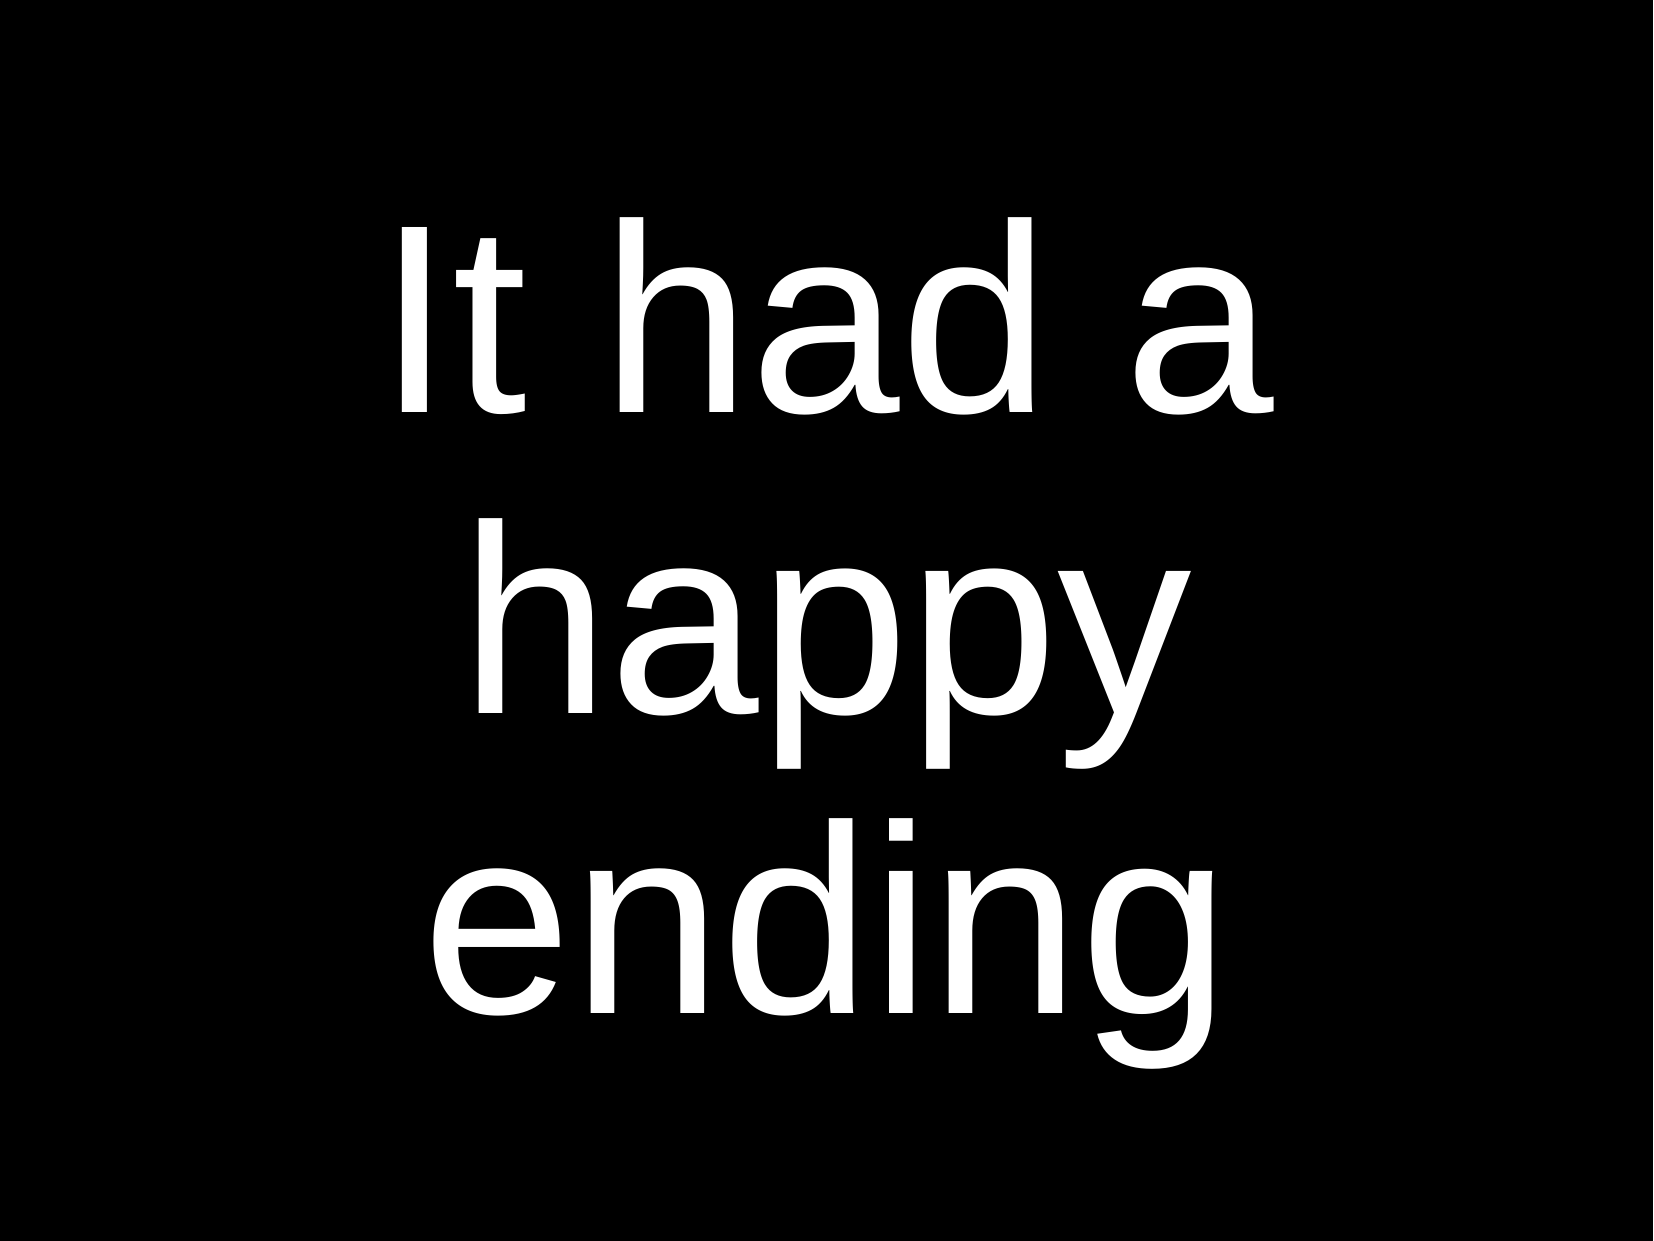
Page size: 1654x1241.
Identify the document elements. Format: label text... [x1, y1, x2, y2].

title It had a happy ending [82, 100, 1571, 1140]
